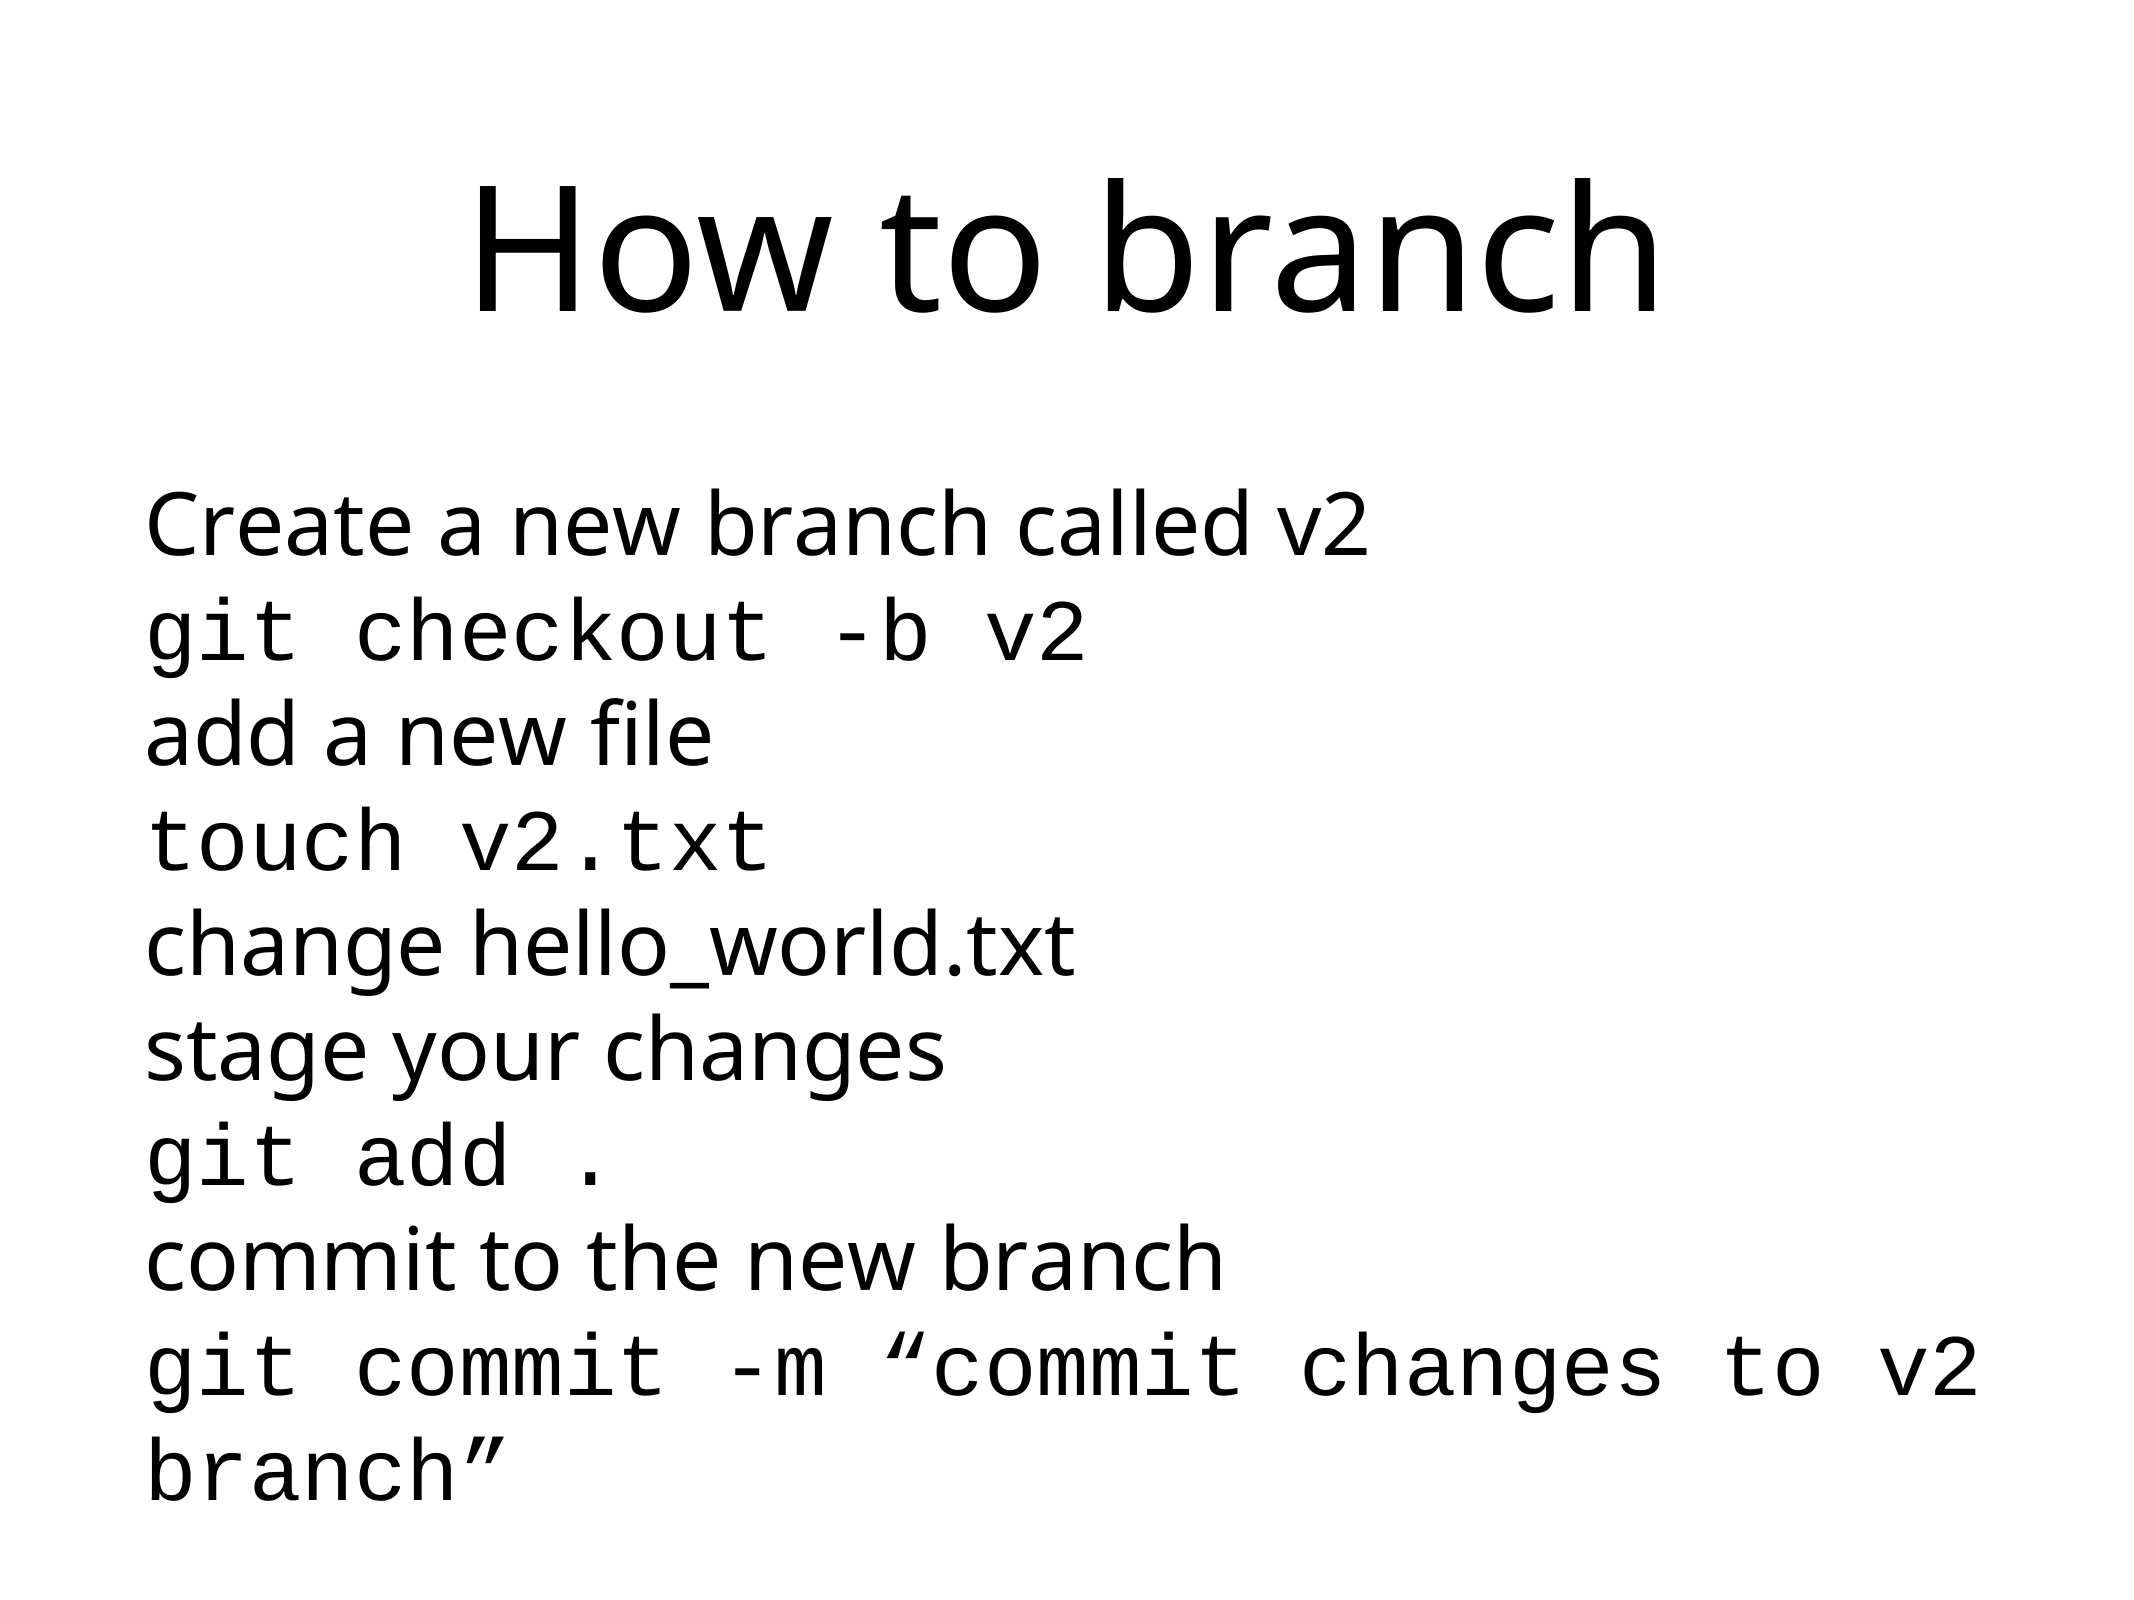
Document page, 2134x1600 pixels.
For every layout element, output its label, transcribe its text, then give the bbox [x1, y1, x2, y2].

title How to branch [208, 41, 1925, 442]
text_box Create a new branch called v2 git checkout -b v2 add a new file touch v2.txt change hello_world.txt stage your changes git add . commit to the new branch git commit -m “commit changes to v2 branch” [144, 468, 2093, 1517]
